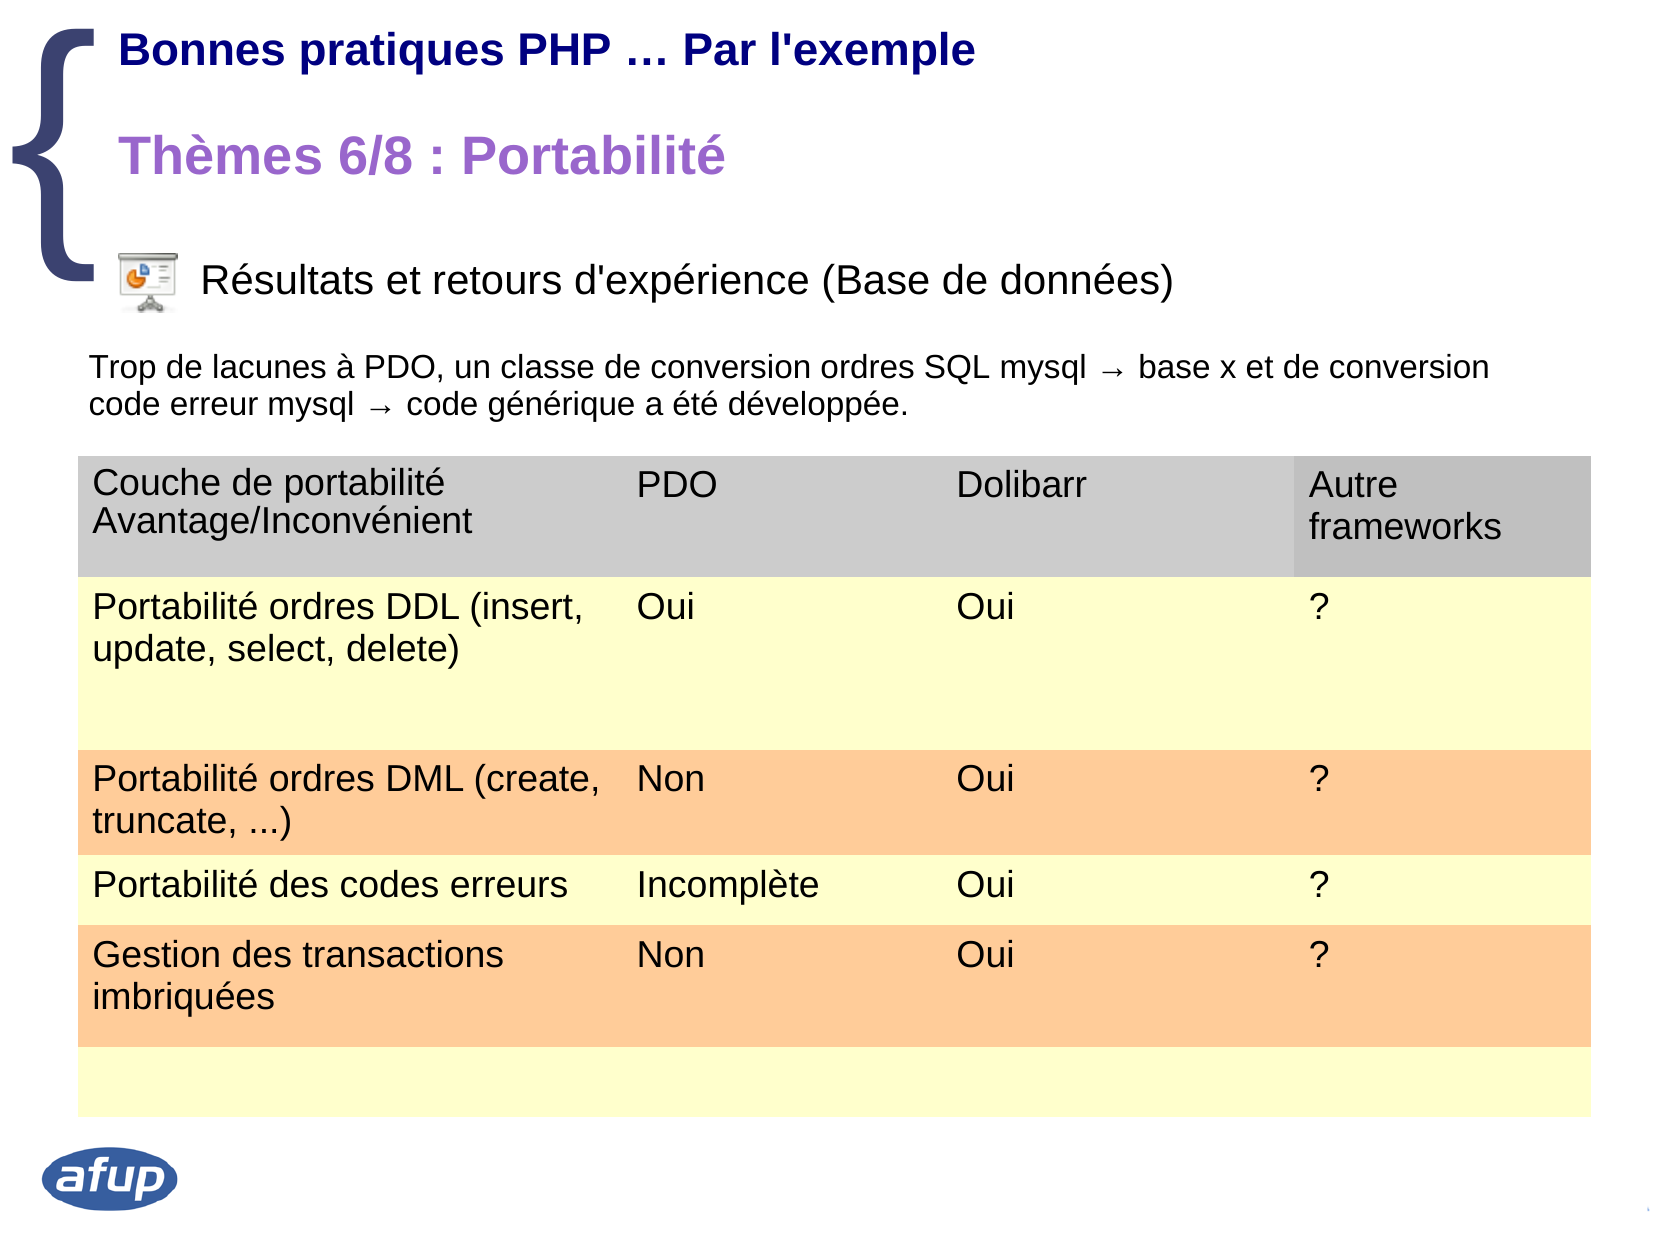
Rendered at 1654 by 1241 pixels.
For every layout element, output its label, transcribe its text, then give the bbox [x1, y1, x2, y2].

table_cell Portabilité des codes erreurs [78, 855, 622, 925]
subtitle Résultats et retours d'expérience (Base de données) [188, 206, 1624, 355]
table_cell Non [622, 750, 942, 855]
table_header Autre frameworks [1294, 456, 1591, 577]
table_cell ? [1294, 750, 1591, 855]
table_cell Oui [942, 855, 1294, 925]
table_cell Incomplète [622, 855, 942, 925]
title Bonnes pratiques PHP … Par l'exemple Thèmes 6/8 : Portabilité [118, 9, 1541, 202]
table_cell ? [1294, 855, 1591, 925]
table_cell Oui [622, 577, 942, 750]
table_cell Portabilité ordres DML (create, truncate, ...) [78, 750, 622, 855]
table_cell [1294, 1047, 1591, 1117]
picture [1240, 872, 1650, 1241]
table_cell [622, 1047, 942, 1117]
table_cell Gestion des transactions imbriquées [78, 925, 622, 1047]
picture [41, 1146, 178, 1211]
table_cell [78, 1047, 622, 1117]
text_box Trop de lacunes à PDO, un classe de conversion ordres SQL mysql → base x et de conversion code erreur mysql → code générique a été développée. [88, 304, 1506, 465]
table_cell Oui [942, 750, 1294, 855]
text_box [1204, 879, 1648, 1235]
table_header Couche de portabilité Avantage/Inconvénient [78, 456, 622, 577]
table_cell Oui [942, 925, 1294, 1047]
table_cell [942, 1047, 1294, 1117]
picture [118, 253, 178, 304]
table_header Dolibarr [942, 465, 1294, 577]
table_cell Oui [942, 577, 1294, 750]
table_header PDO [622, 465, 942, 577]
table_cell ? [1294, 925, 1591, 1047]
table_cell ? [1294, 577, 1591, 750]
table_cell Non [622, 925, 942, 1047]
table_cell Portabilité ordres DDL (insert, update, select, delete) [78, 577, 622, 750]
